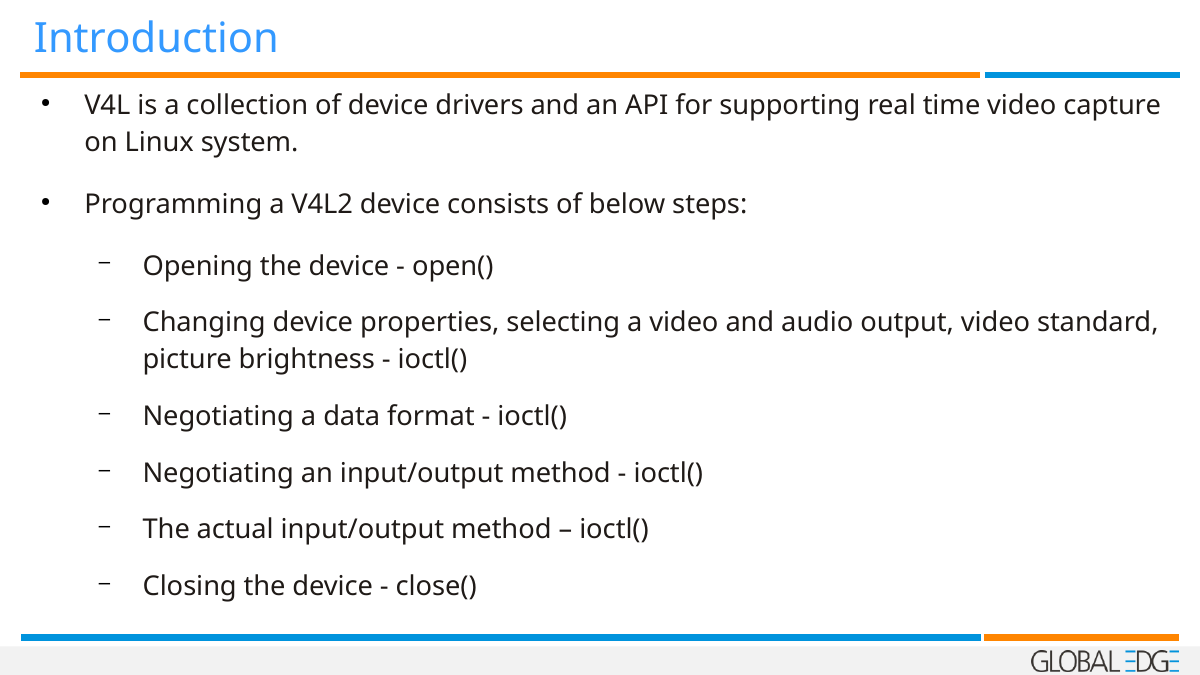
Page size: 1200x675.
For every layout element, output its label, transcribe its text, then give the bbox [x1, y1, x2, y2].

title Introduction [12, 9, 1088, 63]
picture [1031, 650, 1179, 672]
list V4L is a collection of device drivers and an API for supporting real time video capture on Linux system. Programming a V4L2 device consists of below steps: Opening the device - open() Changing device properties, selecting a video and audio output, video standard, picture brightness - ioctl() Negotiating a data format - ioctl() Negotiating an input/output method - ioctl() The actual input/output method – ioctl() Closing the device - close() [26, 85, 1172, 606]
